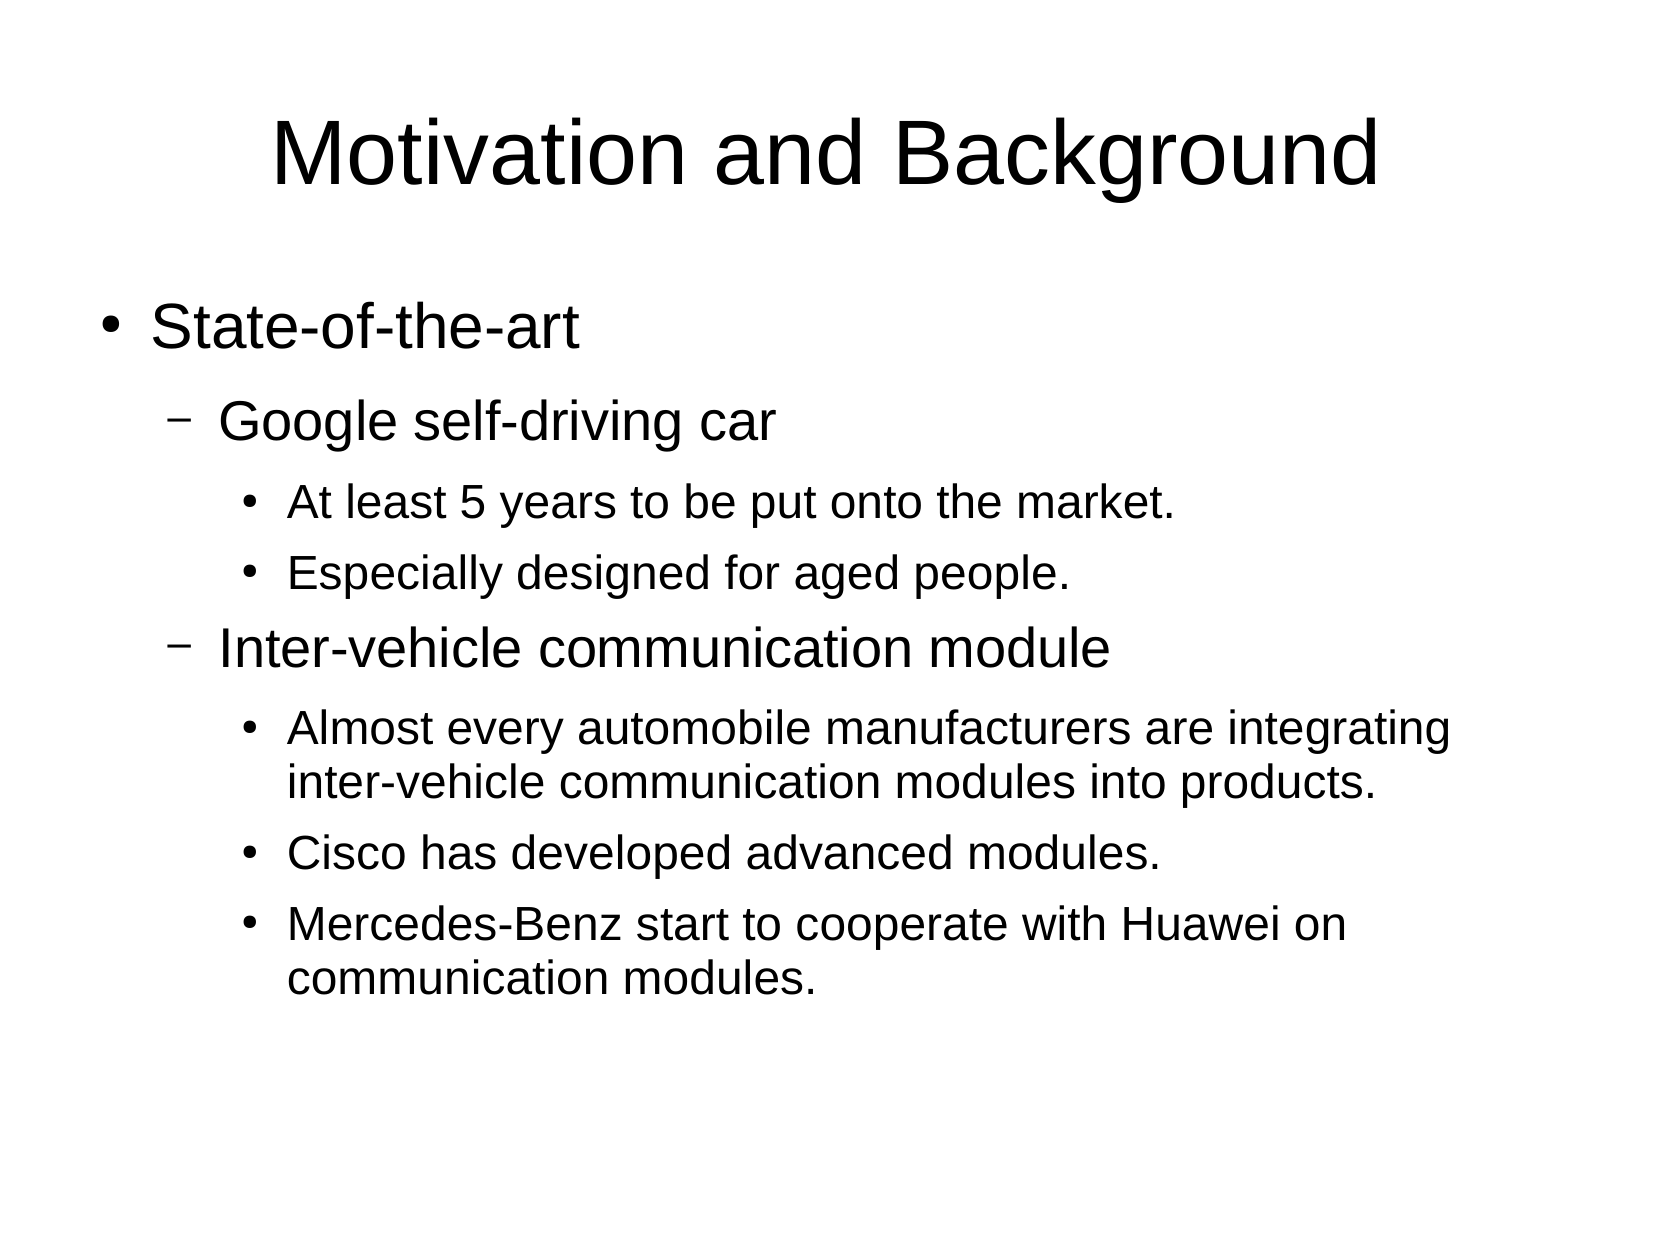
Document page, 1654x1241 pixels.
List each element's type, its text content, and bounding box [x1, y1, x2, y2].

list State-of-the-art Google self-driving car At least 5 years to be put onto the market. Especially designed for aged people. Inter-vehicle communication module Almost every automobile manufacturers are integrating inter-vehicle communication modules into products. Cisco has developed advanced modules. Mercedes-Benz start to cooperate with Huawei on communication modules. [82, 290, 1571, 1010]
title Motivation and Background [82, 49, 1571, 257]
